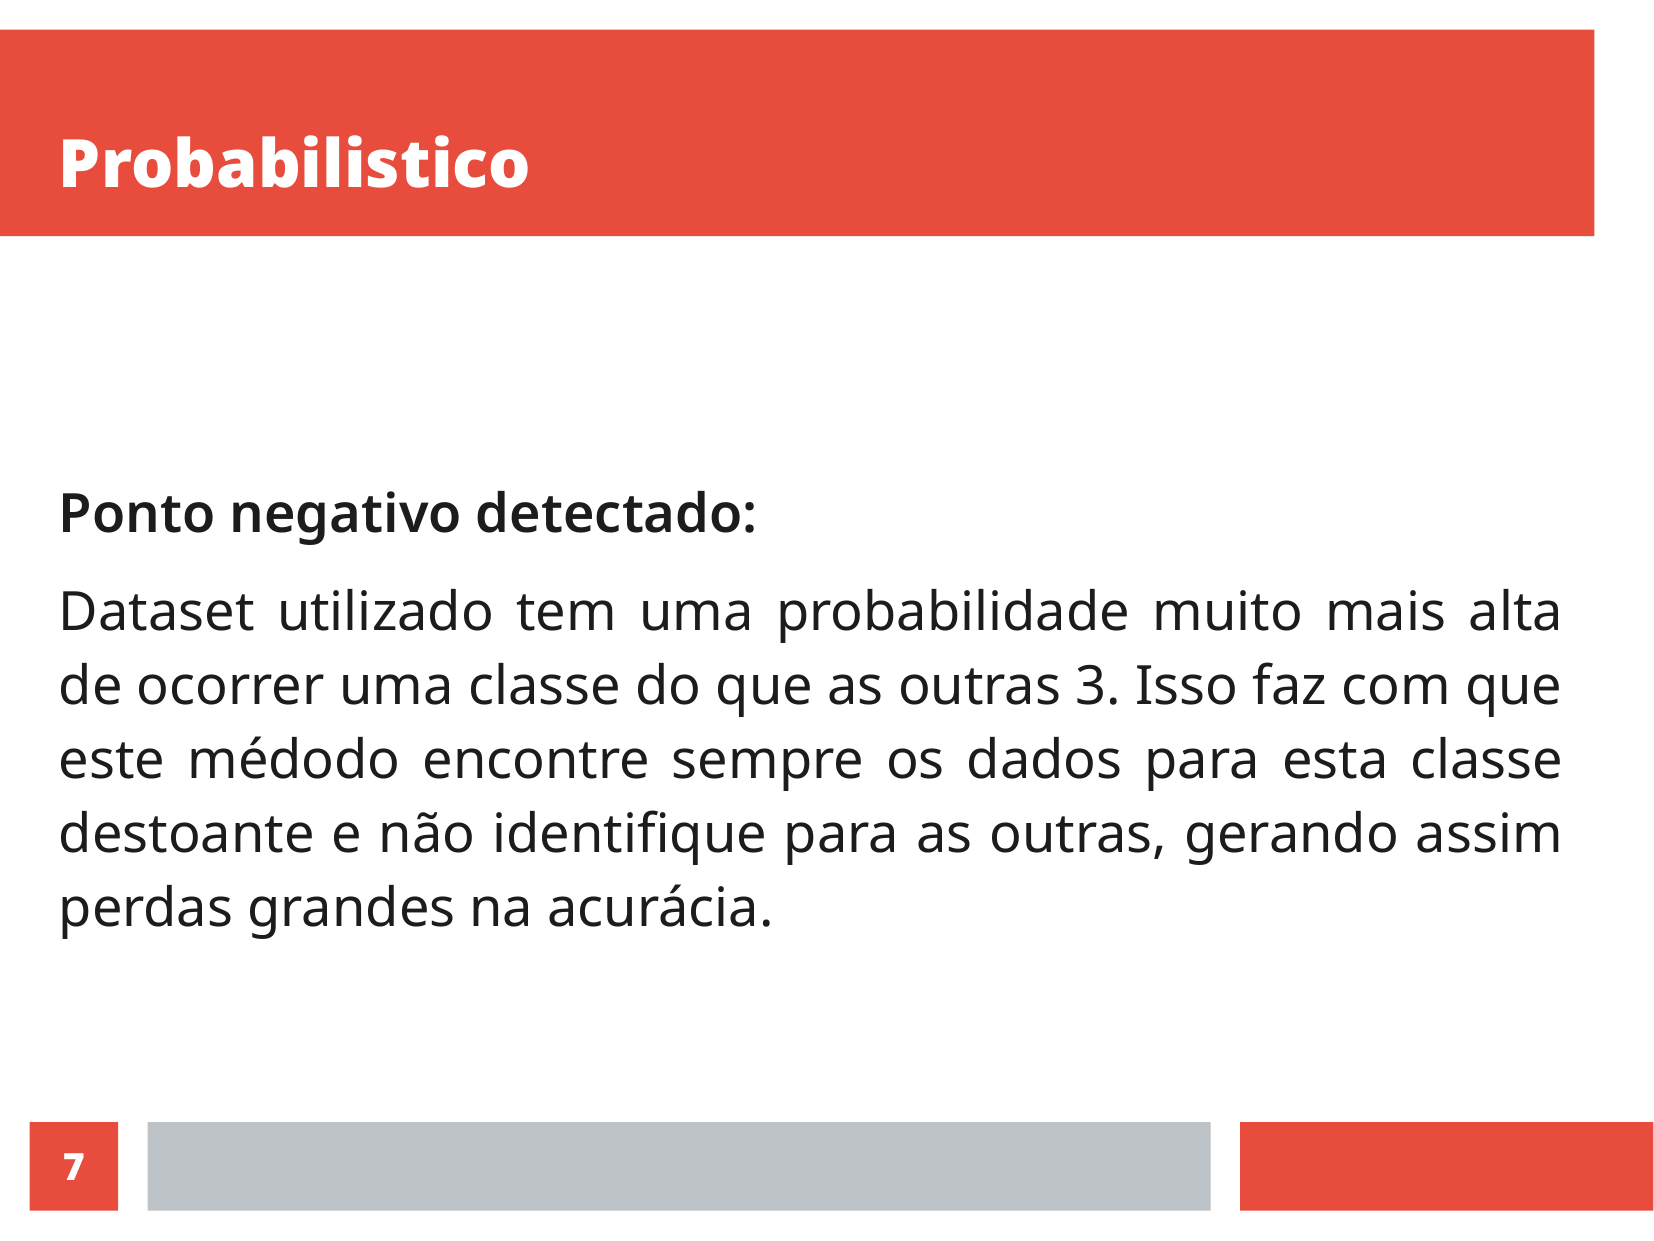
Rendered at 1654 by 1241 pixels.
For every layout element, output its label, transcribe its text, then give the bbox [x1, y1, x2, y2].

title Probabilistico [59, 59, 1595, 207]
list Ponto negativo detectado: Dataset utilizado tem uma probabilidade muito mais alta de ocorrer uma classe do que as outras 3. Isso faz com que este médodo encontre sempre os dados para esta classe destoante e não identifique para as outras, gerando assim perdas grandes na acurácia. [59, 324, 1565, 1093]
